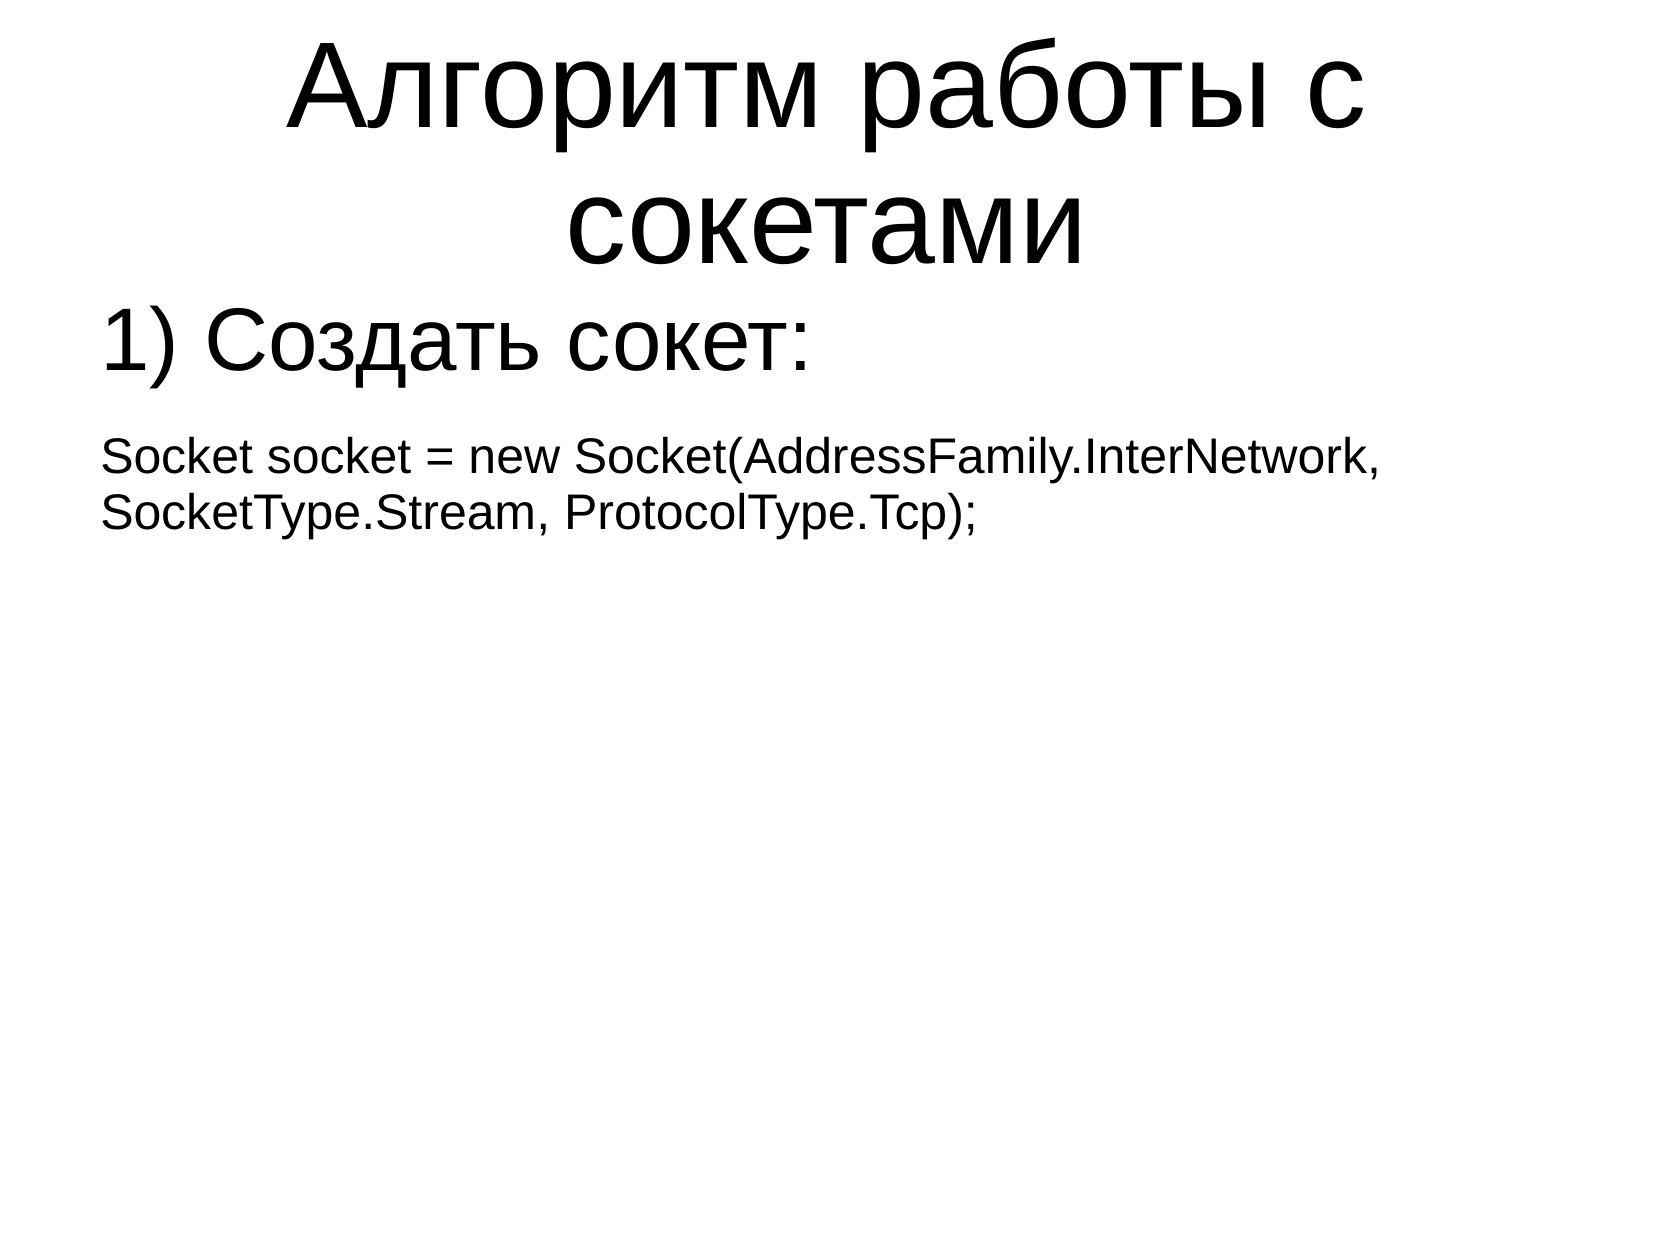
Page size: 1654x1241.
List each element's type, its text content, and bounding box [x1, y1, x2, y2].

list 1) Создать сокет: Socket socket = new Socket(AddressFamily.InterNetwork, SocketType.Stream, ProtocolType.Tcp); [29, 290, 1654, 1010]
title Алгоритм работы с сокетами [82, 0, 1571, 290]
